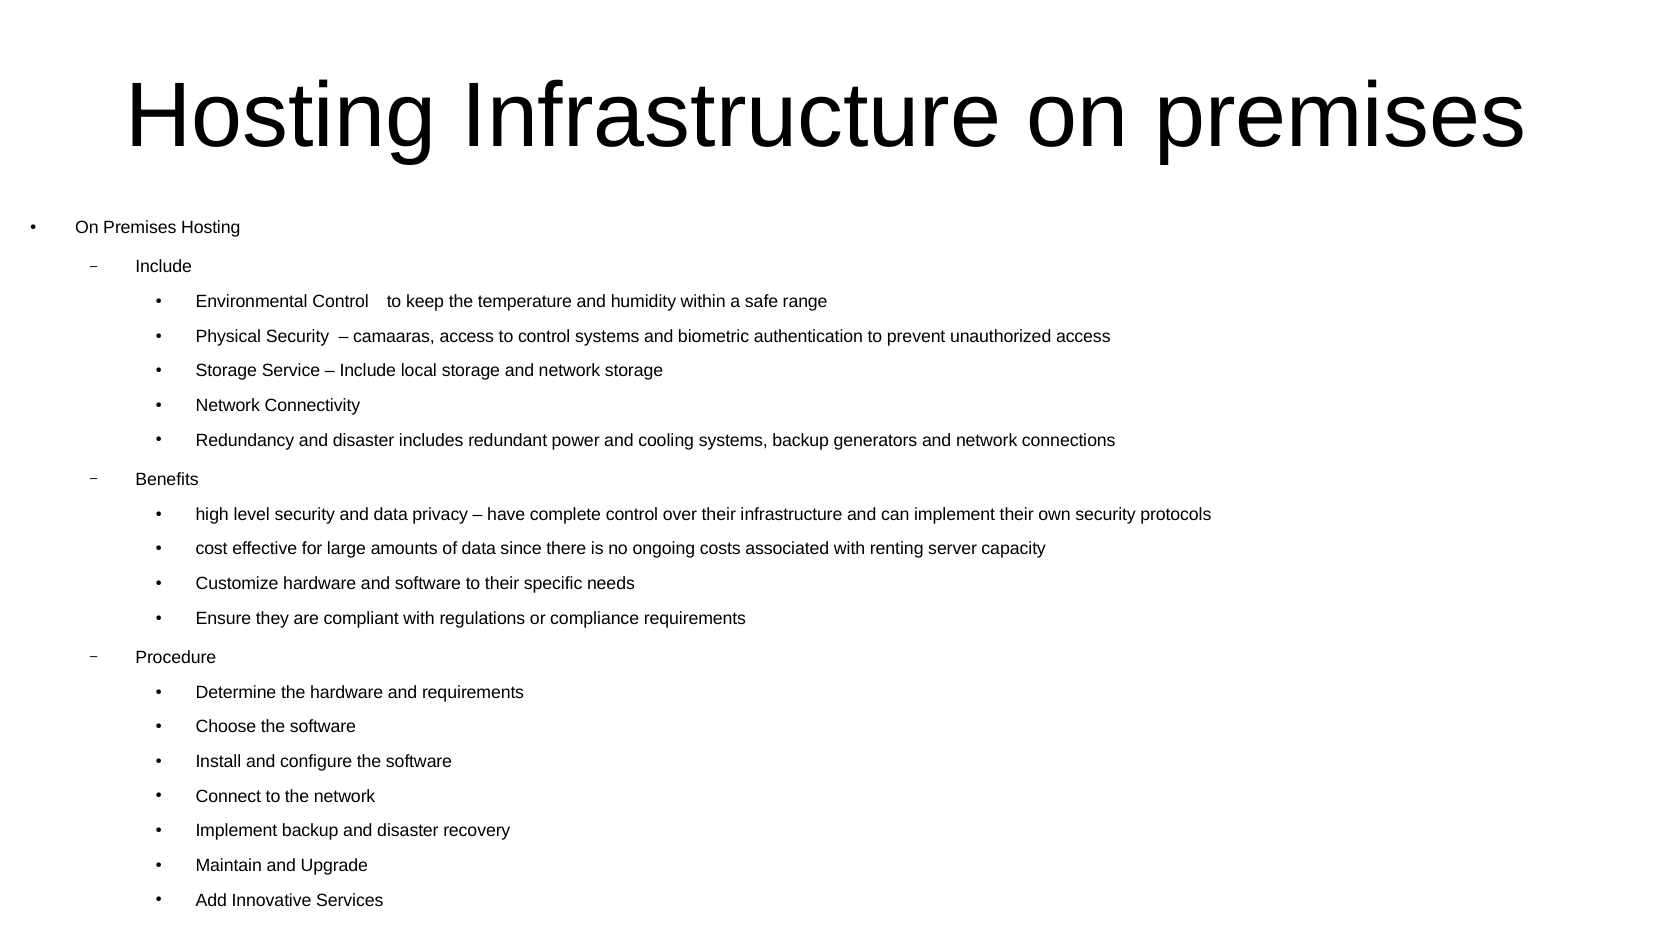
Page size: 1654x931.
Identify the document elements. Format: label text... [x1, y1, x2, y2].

title Hosting Infrastructure on premises [82, 37, 1571, 193]
list On Premises Hosting Include Environmental Control to keep the temperature and humidity within a safe range Physical Security – camaaras, access to control systems and biometric authentication to prevent unauthorized access Storage Service – Include local storage and network storage Network Connectivity Redundancy and disaster includes redundant power and cooling systems, backup generators and network connections Benefits high level security and data privacy – have complete control over their infrastructure and can implement their own security protocols cost effective for large amounts of data since there is no ongoing costs associated with renting server capacity Customize hardware and software to their specific needs Ensure they are compliant with regulations or compliance requirements Procedure Determine the hardware and requirements Choose the software Install and configure the software Connect to the network Implement backup and disaster recovery Maintain and Upgrade Add Innovative Services [15, 217, 1571, 916]
